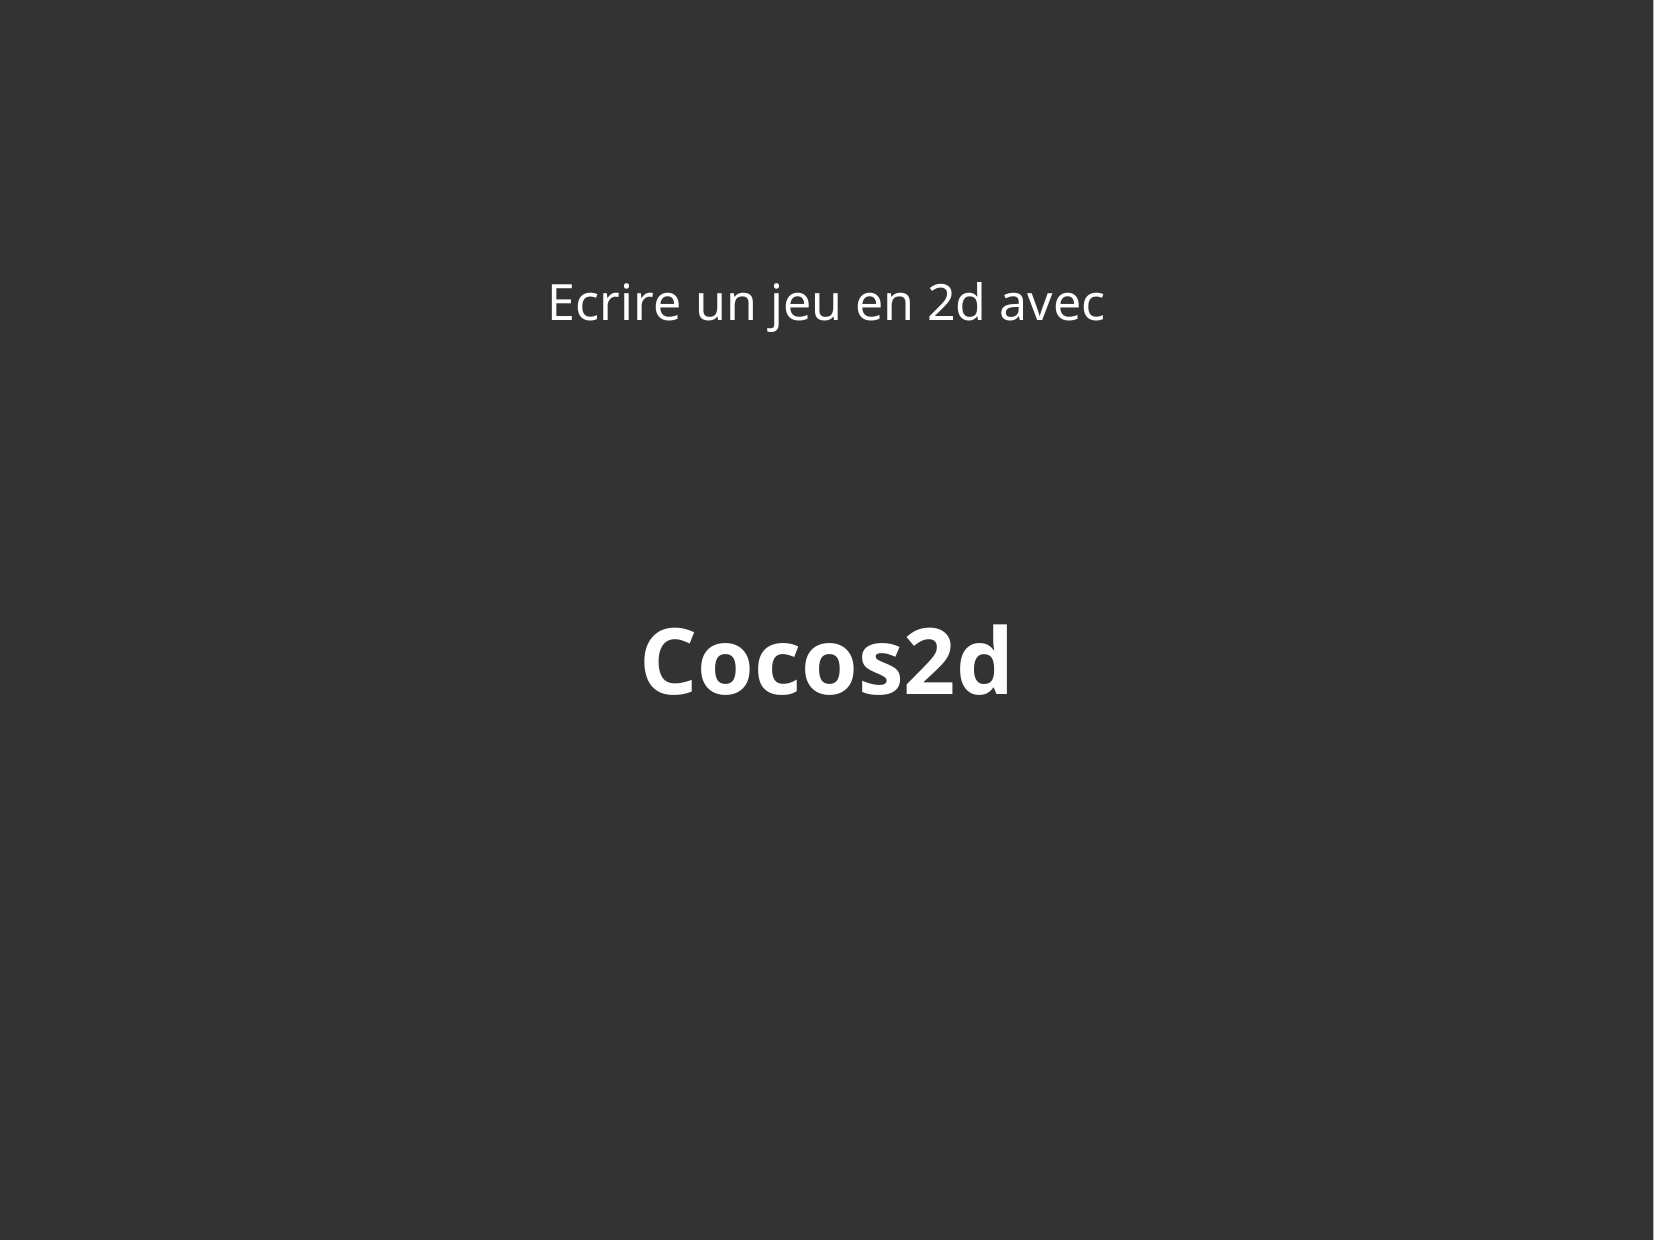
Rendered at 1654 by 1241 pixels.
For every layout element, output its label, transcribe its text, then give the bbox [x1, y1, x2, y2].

subtitle Ecrire un jeu en 2d avec [82, 47, 1571, 556]
title Cocos2d [82, 556, 1571, 763]
